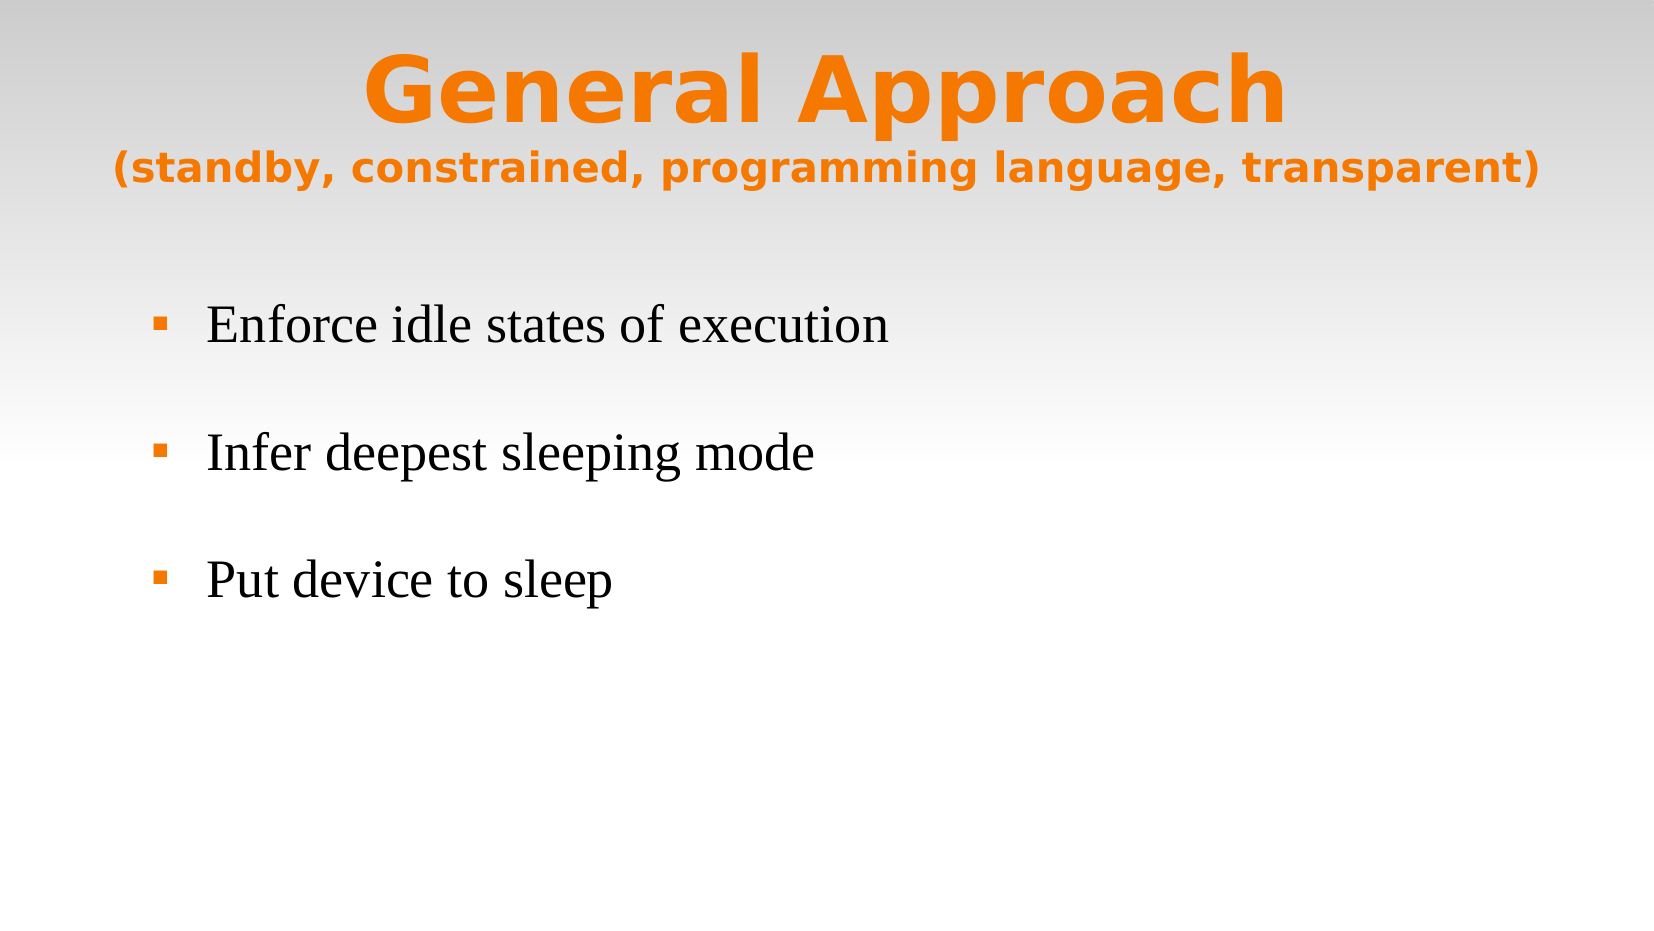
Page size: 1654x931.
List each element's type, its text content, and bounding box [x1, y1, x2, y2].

list Enforce idle states of execution Infer deepest sleeping mode Put device to sleep [82, 294, 1538, 842]
title General Approach (standby, constrained, programming language, transparent) [82, 36, 1571, 193]
